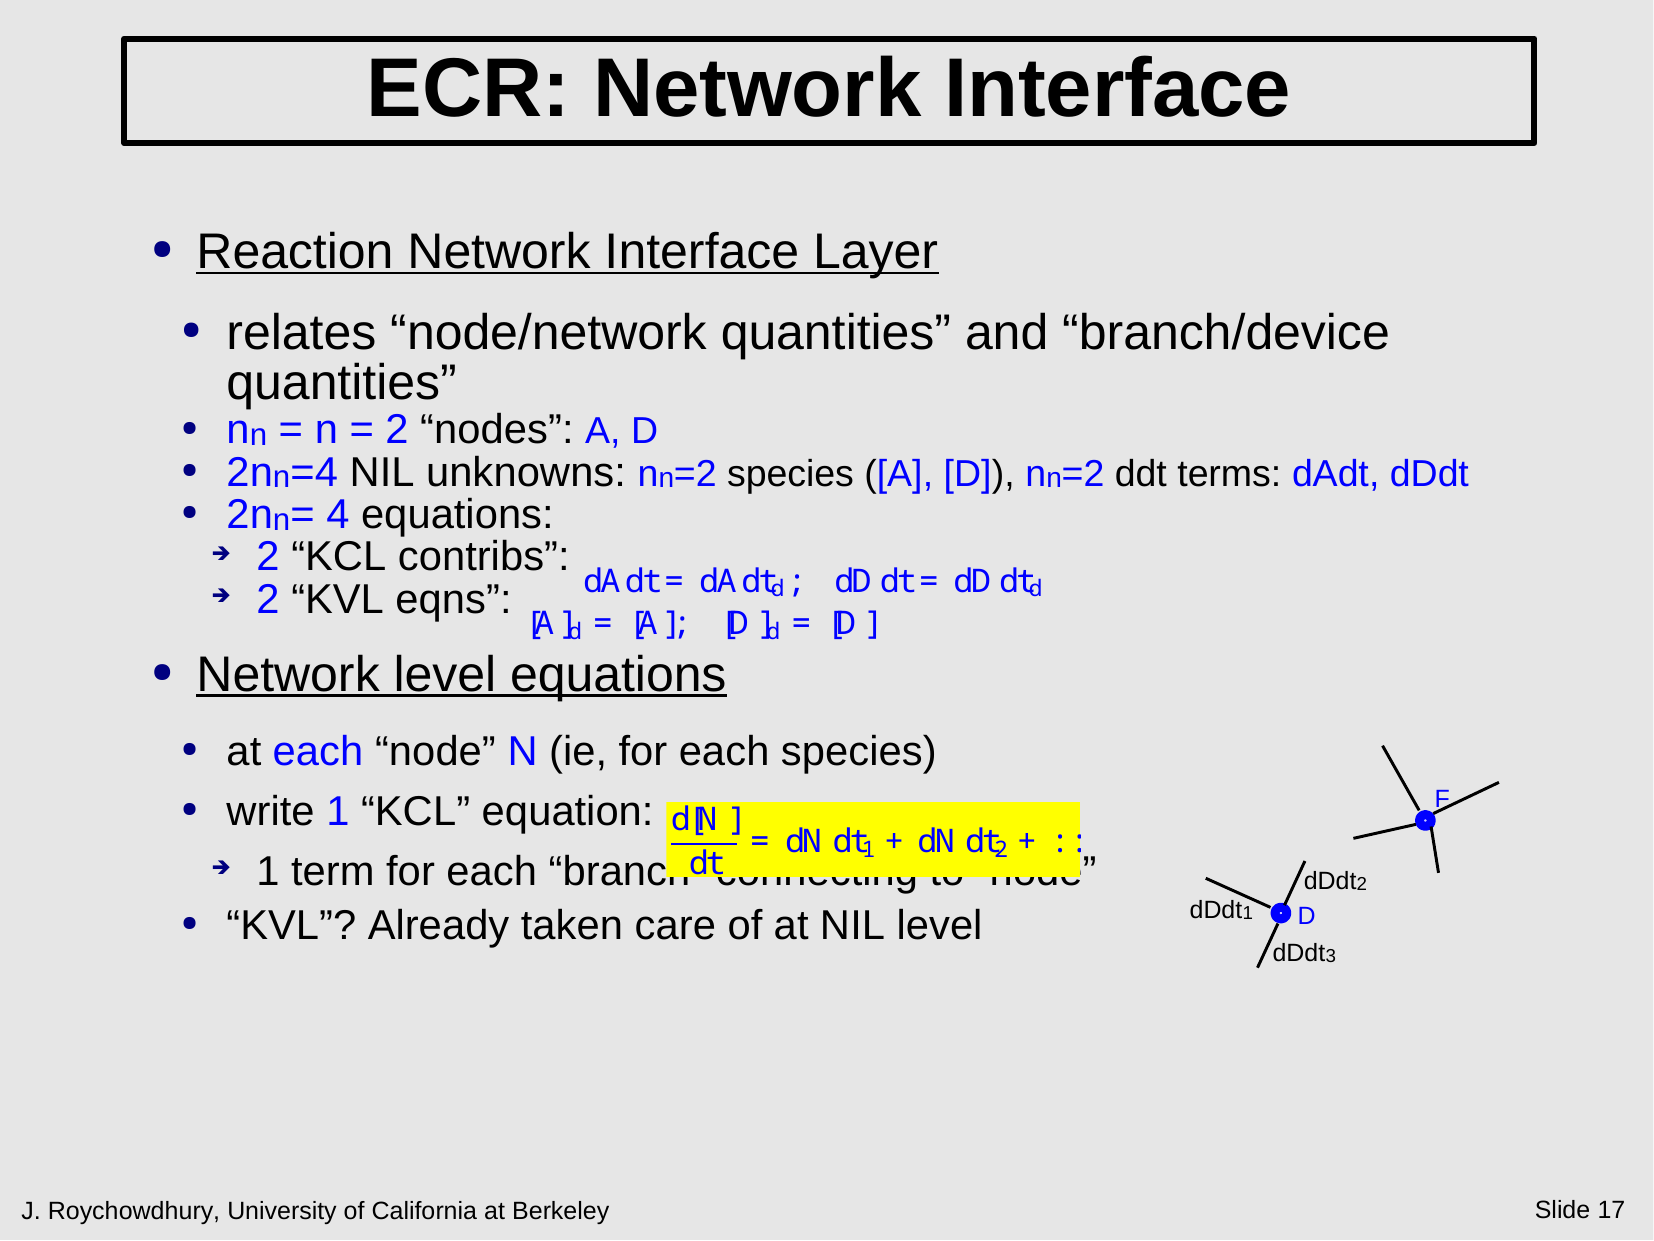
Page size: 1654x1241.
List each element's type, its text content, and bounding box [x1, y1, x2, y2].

text_box [1419, 814, 1432, 827]
text_box [1275, 907, 1287, 919]
text_box dDdt2 [1303, 866, 1367, 900]
list Reaction Network Interface Layer relates “node/network quantities” and “branch/device quantities” nn = n = 2 “nodes”: A, D 2nn=4 NIL unknowns: nn=2 species ([A], [D]), nn=2 ddt terms: dAdt, dDdt 2nn= 4 equations: 2 “KCL contribs”: 2 “KVL eqns”: Network level equations at each “node” N (ie, for each species) write 1 “KCL” equation: 1 term for each “branch” connecting to “node” “KVL”? Already taken care of at NIL level [121, 228, 1534, 1124]
picture [520, 608, 878, 648]
picture [666, 802, 1081, 877]
title ECR: Network Interface [124, 38, 1535, 144]
picture [581, 566, 1049, 602]
text_box F [1441, 808, 1450, 813]
text_box dDdt3 [1272, 938, 1336, 972]
text_box dDdt1 [1189, 895, 1253, 929]
text_box D [1297, 901, 1316, 930]
text_box F [1434, 784, 1450, 811]
